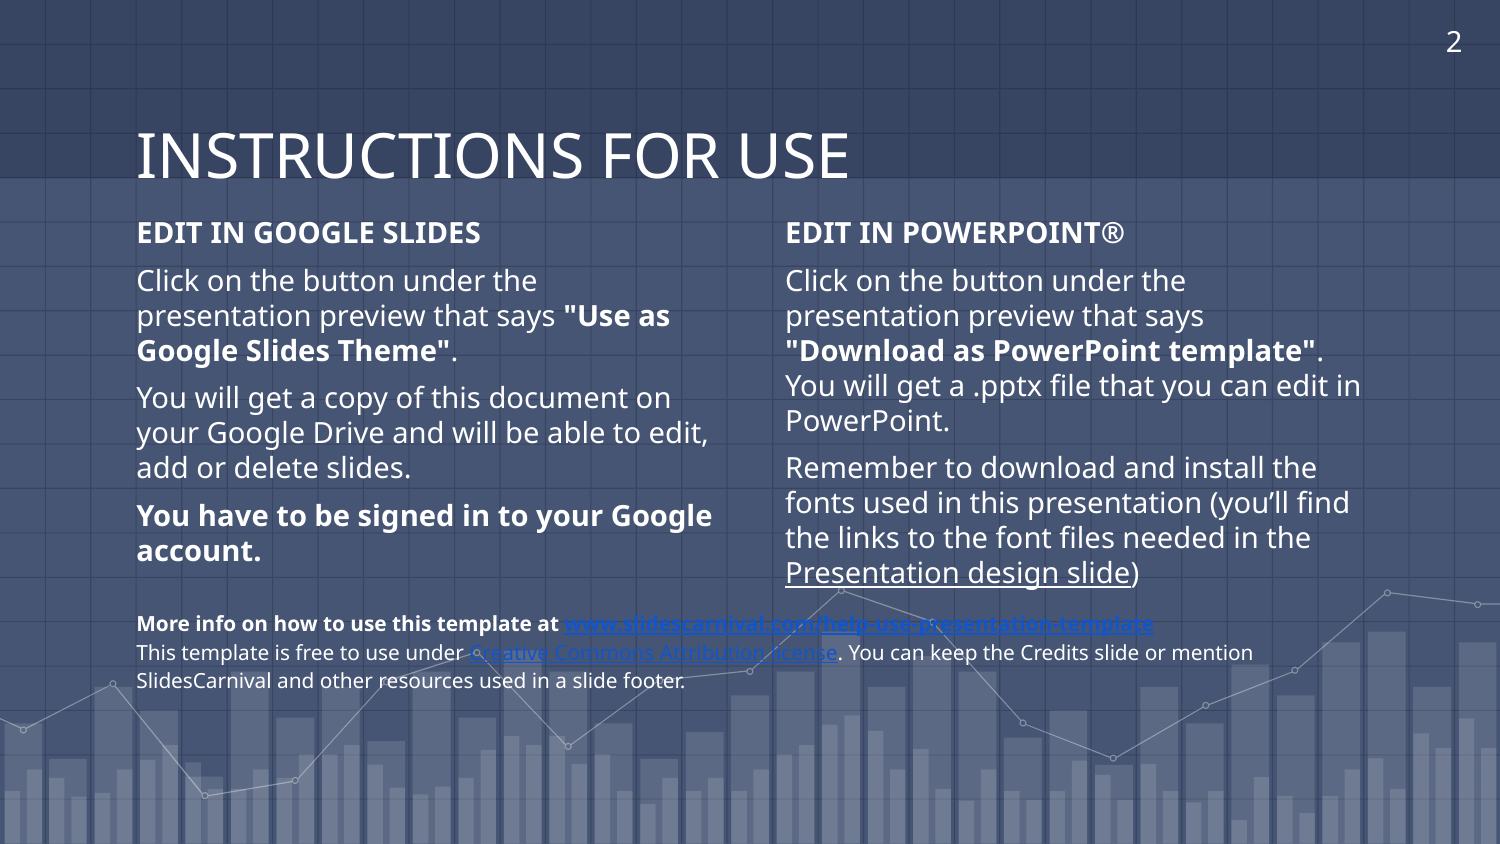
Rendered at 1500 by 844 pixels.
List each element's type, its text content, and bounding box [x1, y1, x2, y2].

list EDIT IN GOOGLE SLIDES Click on the button under the presentation preview that says "Use as Google Slides Theme". You will get a copy of this document on your Google Drive and will be able to edit, add or delete slides. You have to be signed in to your Google account. [121, 199, 734, 595]
title INSTRUCTIONS FOR USE [121, 65, 1383, 207]
list EDIT IN POWERPOINT® Click on the button under the presentation preview that says "Download as PowerPoint template". You will get a .pptx file that you can edit in PowerPoint. Remember to download and install the fonts used in this presentation (you’ll find the links to the font files needed in the Presentation design slide) [770, 199, 1383, 595]
slide_number 1 [1408, 0, 1500, 88]
list More info on how to use this template at www.slidescarnival.com/help-use-presentation-template This template is free to use under Creative Commons Attribution license. You can keep the Credits slide or mention SlidesCarnival and other resources used in a slide footer. [121, 595, 1383, 784]
